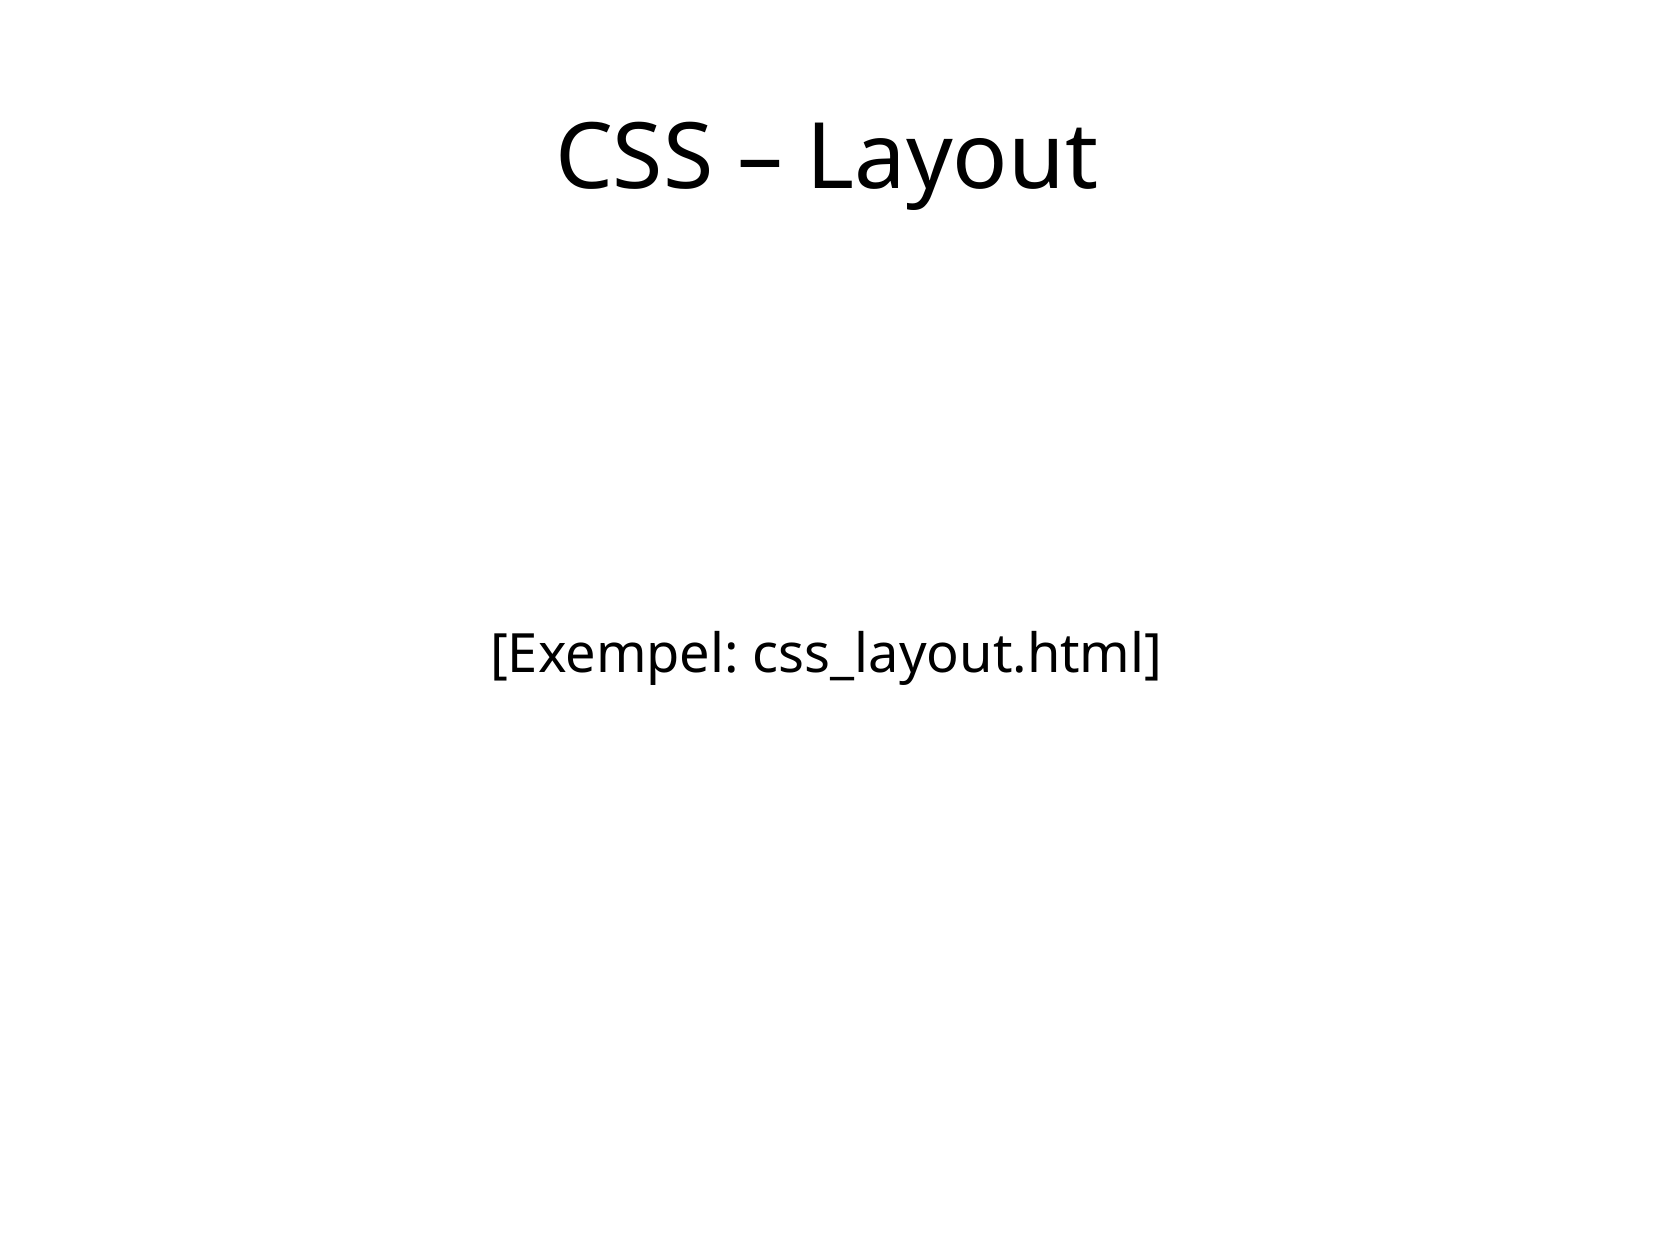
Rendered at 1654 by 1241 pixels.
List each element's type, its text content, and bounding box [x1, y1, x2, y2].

text_box [Exempel: css_layout.html] [360, 614, 1294, 670]
title CSS – Layout [82, 49, 1571, 257]
